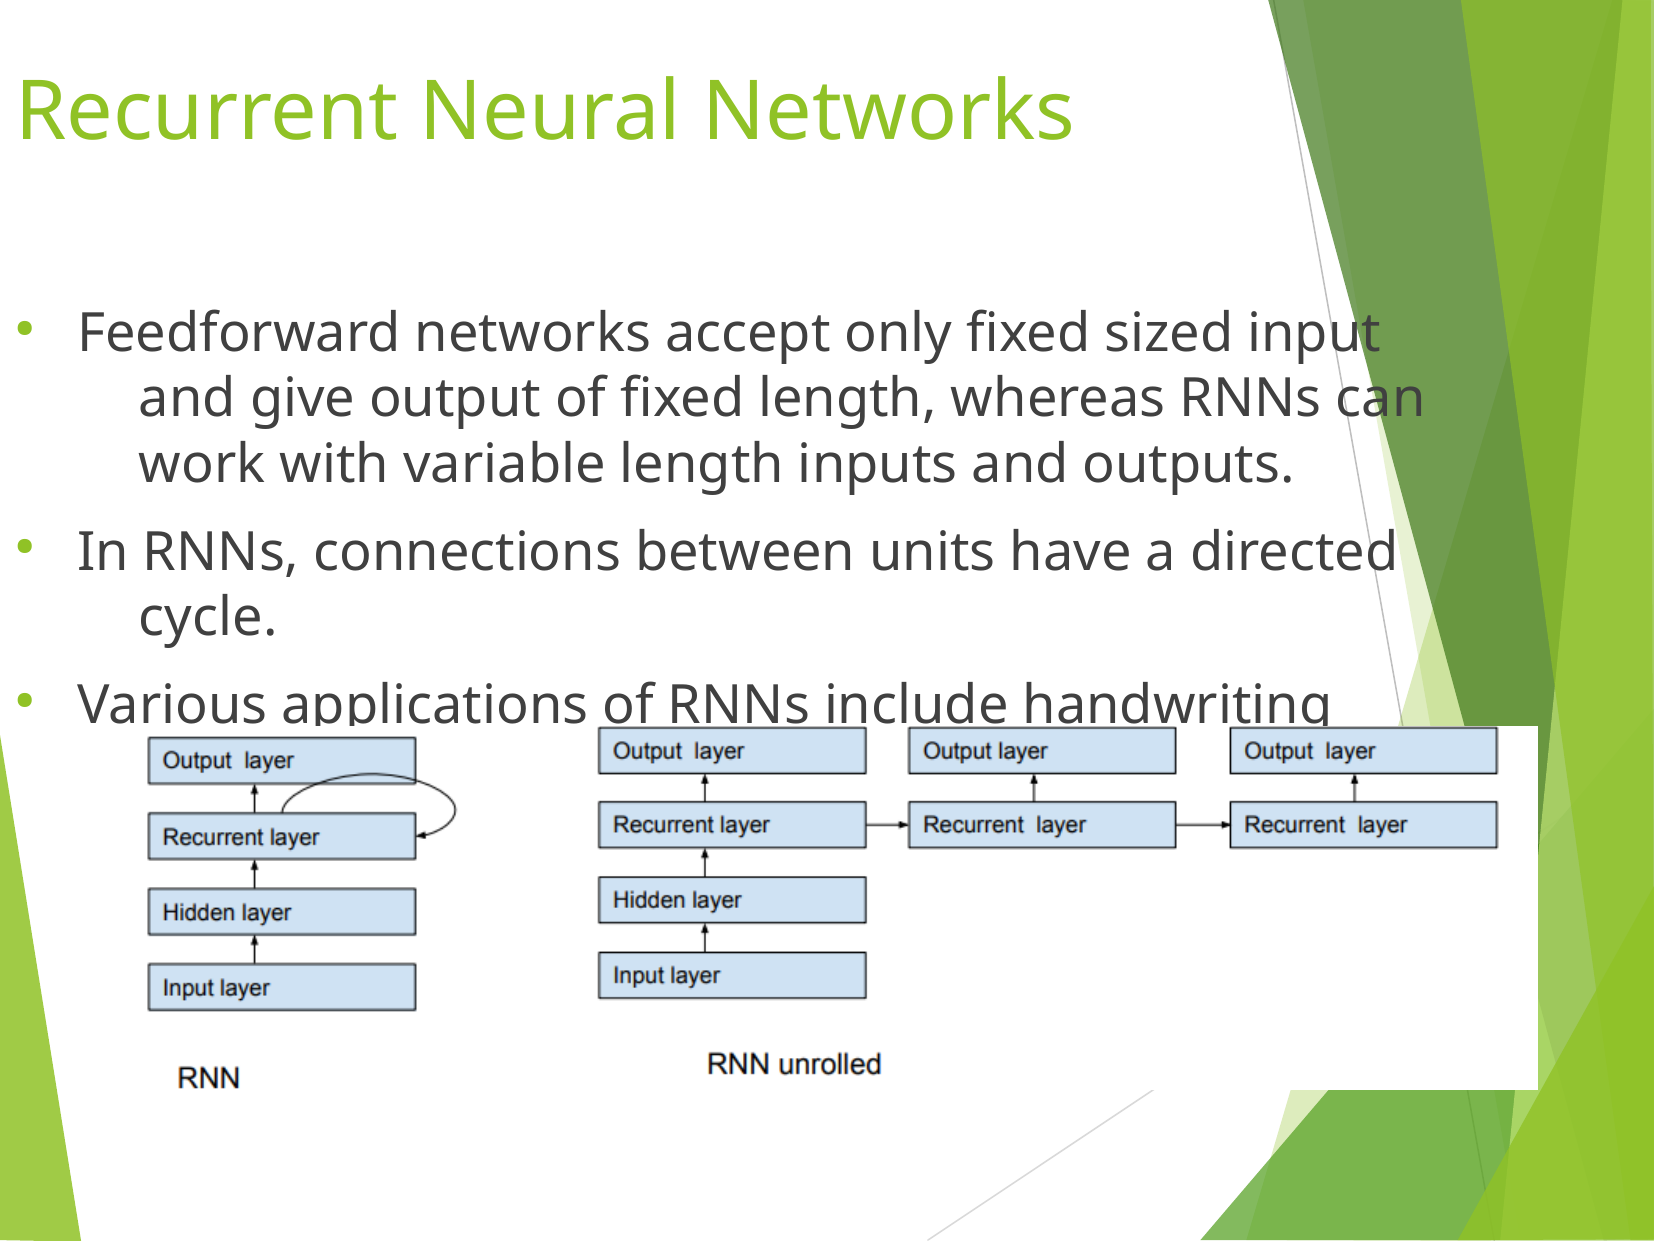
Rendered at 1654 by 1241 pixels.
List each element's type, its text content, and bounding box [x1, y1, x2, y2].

picture [129, 727, 1538, 1090]
title Recurrent Neural Networks [0, 49, 1489, 257]
list Feedforward networks accept only fixed sized input and give output of fixed length, whereas RNNs can work with variable length inputs and outputs. In RNNs, connections between units have a directed cycle. Various applications of RNNs include handwriting recognition and speech recognition. [0, 290, 1489, 1109]
